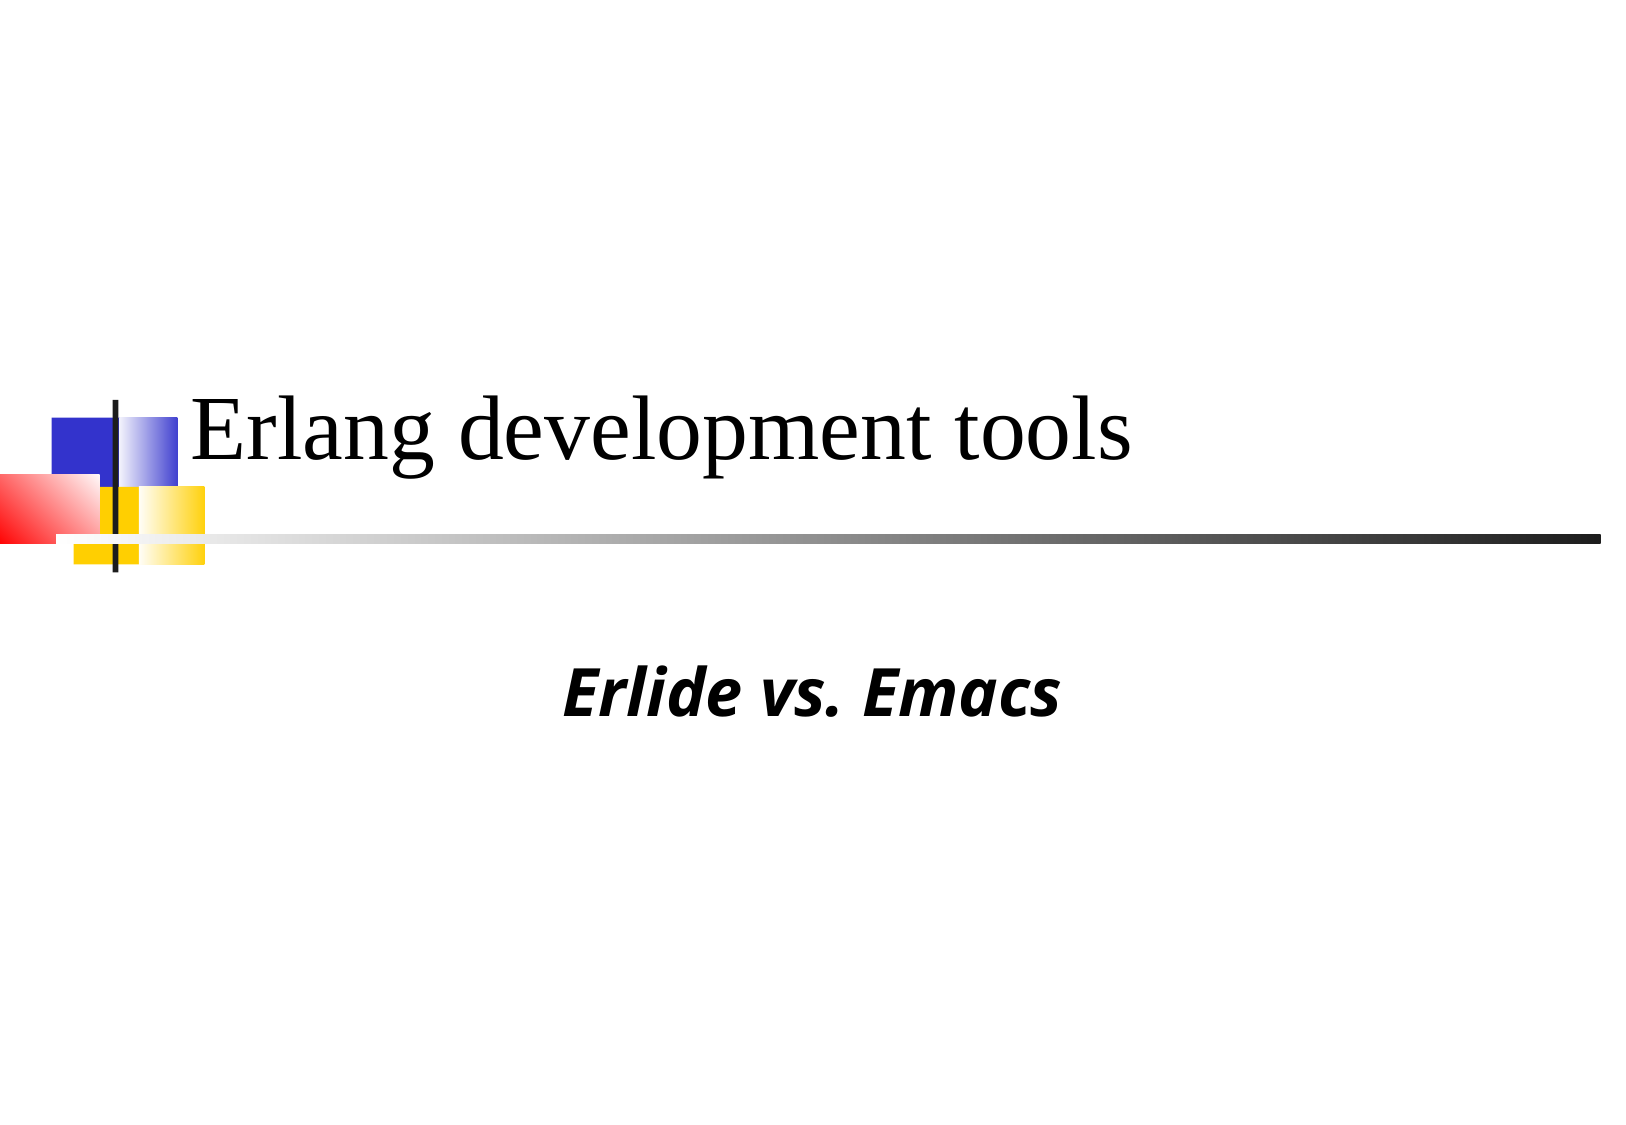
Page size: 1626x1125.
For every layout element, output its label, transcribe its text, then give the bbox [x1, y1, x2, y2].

subtitle Erlide vs. Emacs [243, 637, 1382, 733]
title Erlang development tools [175, 362, 1558, 488]
